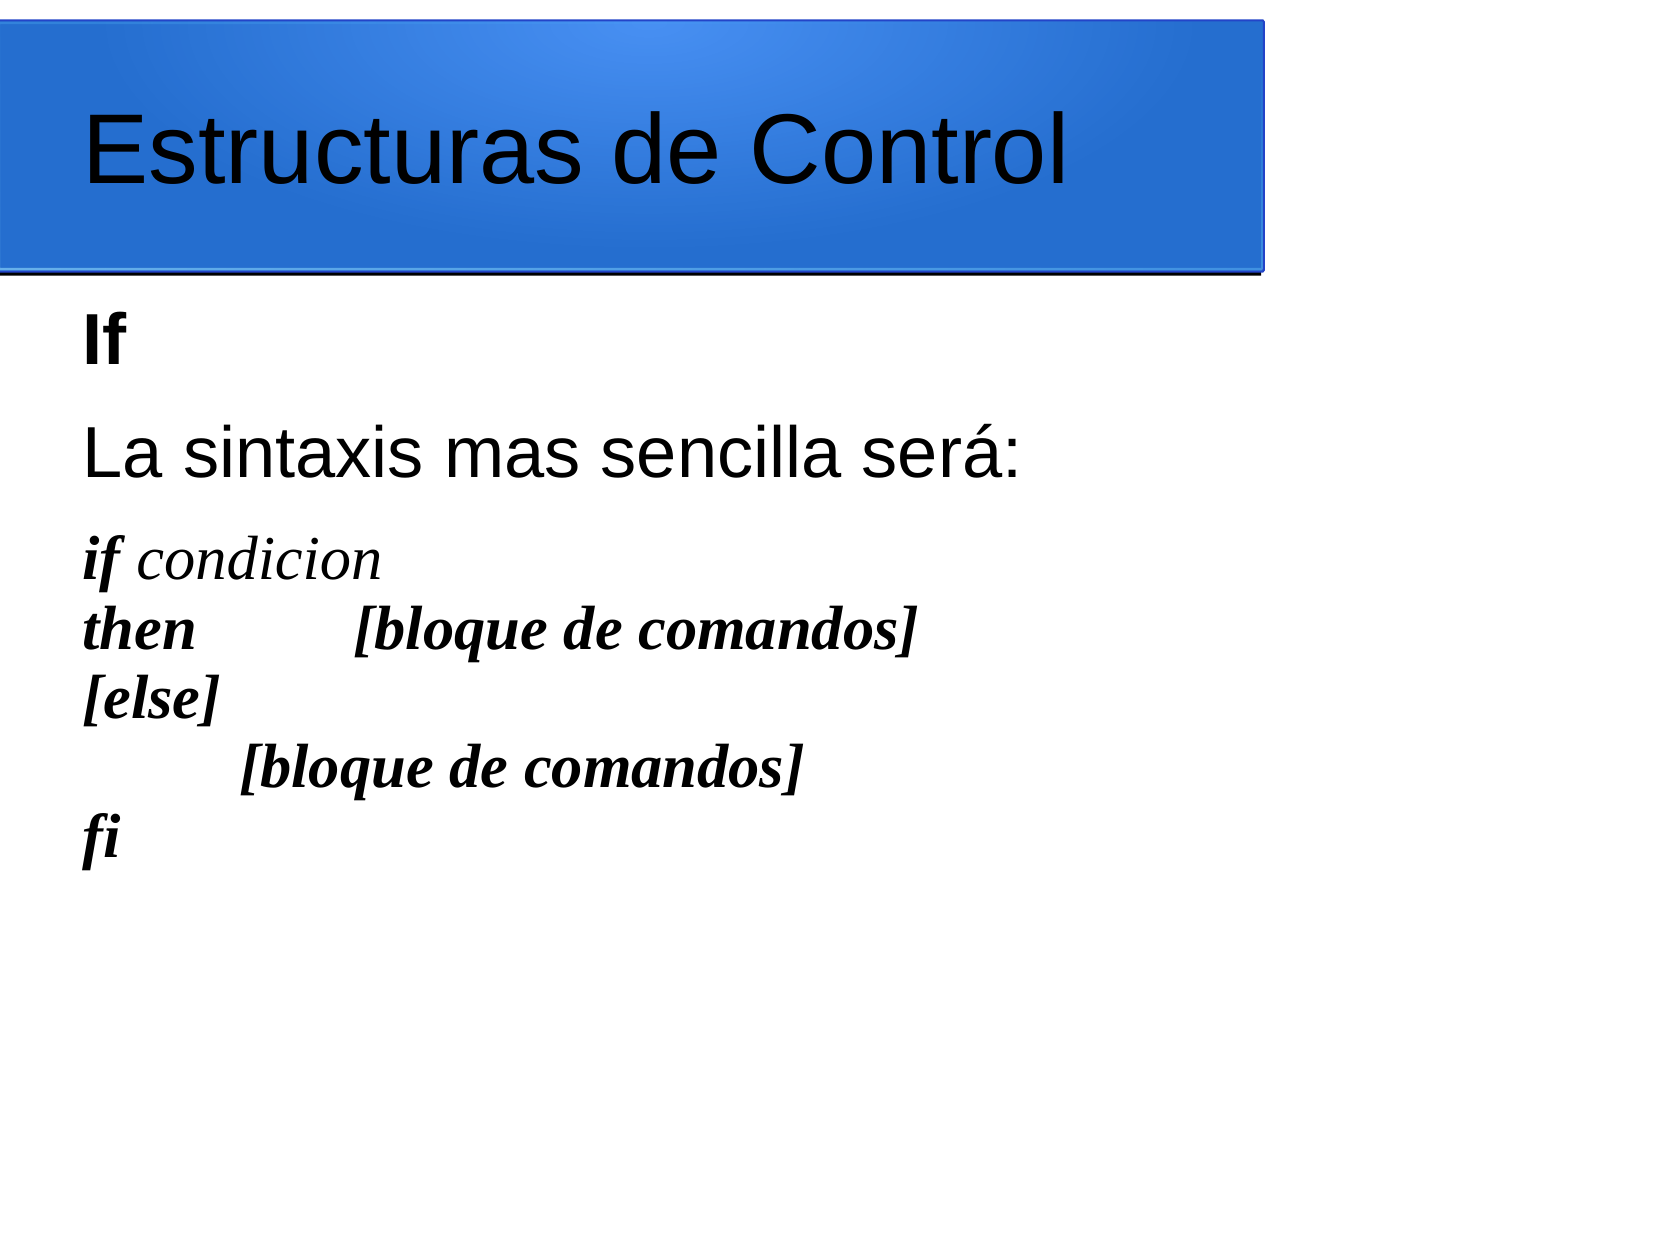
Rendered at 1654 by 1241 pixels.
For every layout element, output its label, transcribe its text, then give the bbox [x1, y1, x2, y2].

list If La sintaxis mas sencilla será: if condicion then [bloque de comandos] [else] [bloque de comandos] fi [82, 299, 1571, 1019]
title Estructuras de Control [82, 47, 1235, 252]
